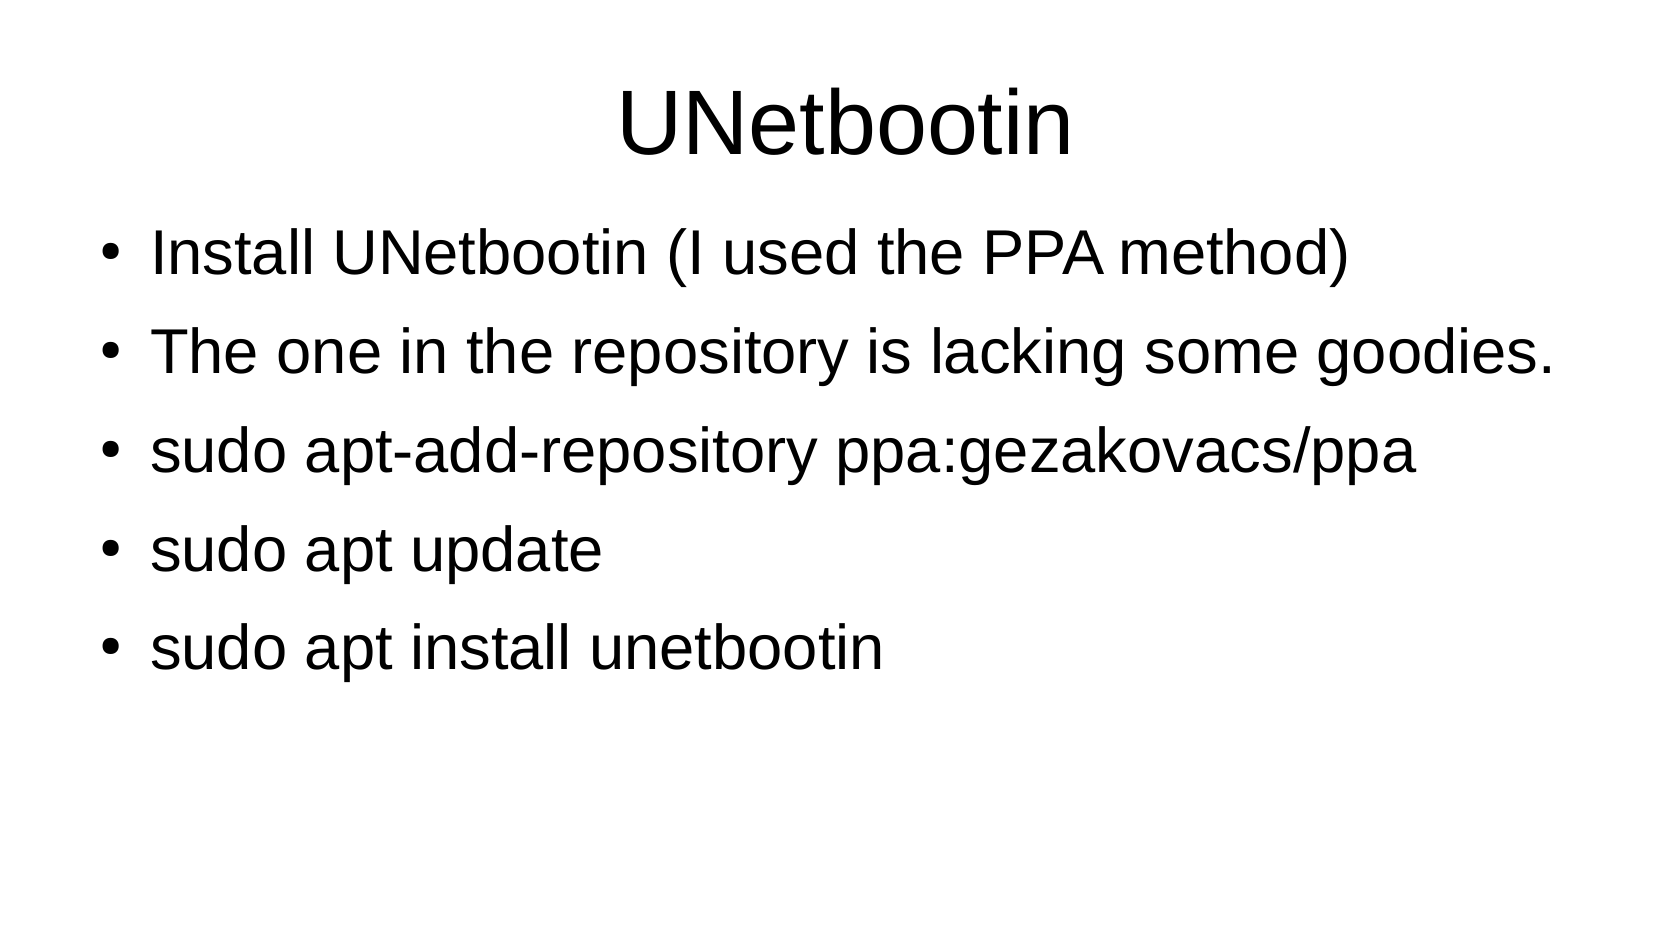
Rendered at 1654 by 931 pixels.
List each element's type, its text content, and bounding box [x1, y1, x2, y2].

list Install UNetbootin (I used the PPA method) The one in the repository is lacking some goodies. sudo apt-add-repository ppa:gezakovacs/ppa sudo apt update sudo apt install unetbootin [82, 217, 1571, 758]
title UNetbootin [101, 19, 1591, 226]
